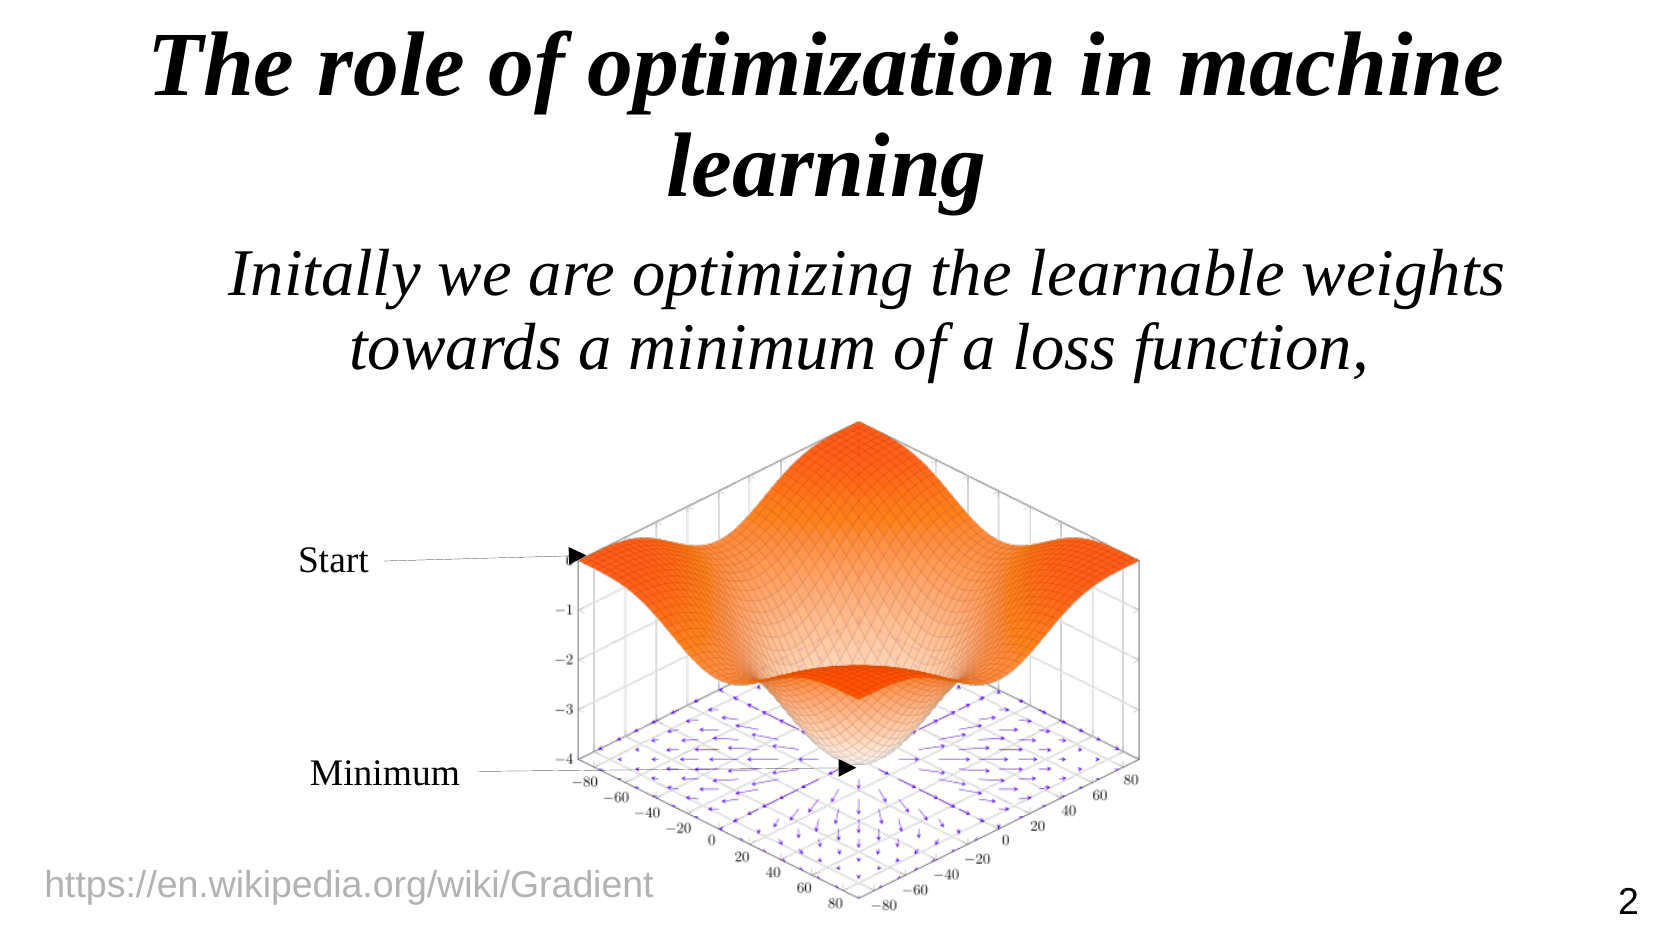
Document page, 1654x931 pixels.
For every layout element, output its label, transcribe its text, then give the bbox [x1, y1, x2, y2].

text_box Start [283, 531, 384, 588]
text_box 2 [1026, 860, 1654, 931]
list Initally we are optimizing the learnable weights towards a minimum of a loss function, [88, 236, 1577, 414]
picture [541, 413, 1152, 925]
title The role of optimization in machine learning [82, 13, 1571, 217]
text_box Minimum [295, 744, 475, 801]
text_box https://en.wikipedia.org/wiki/Gradient [29, 856, 670, 914]
